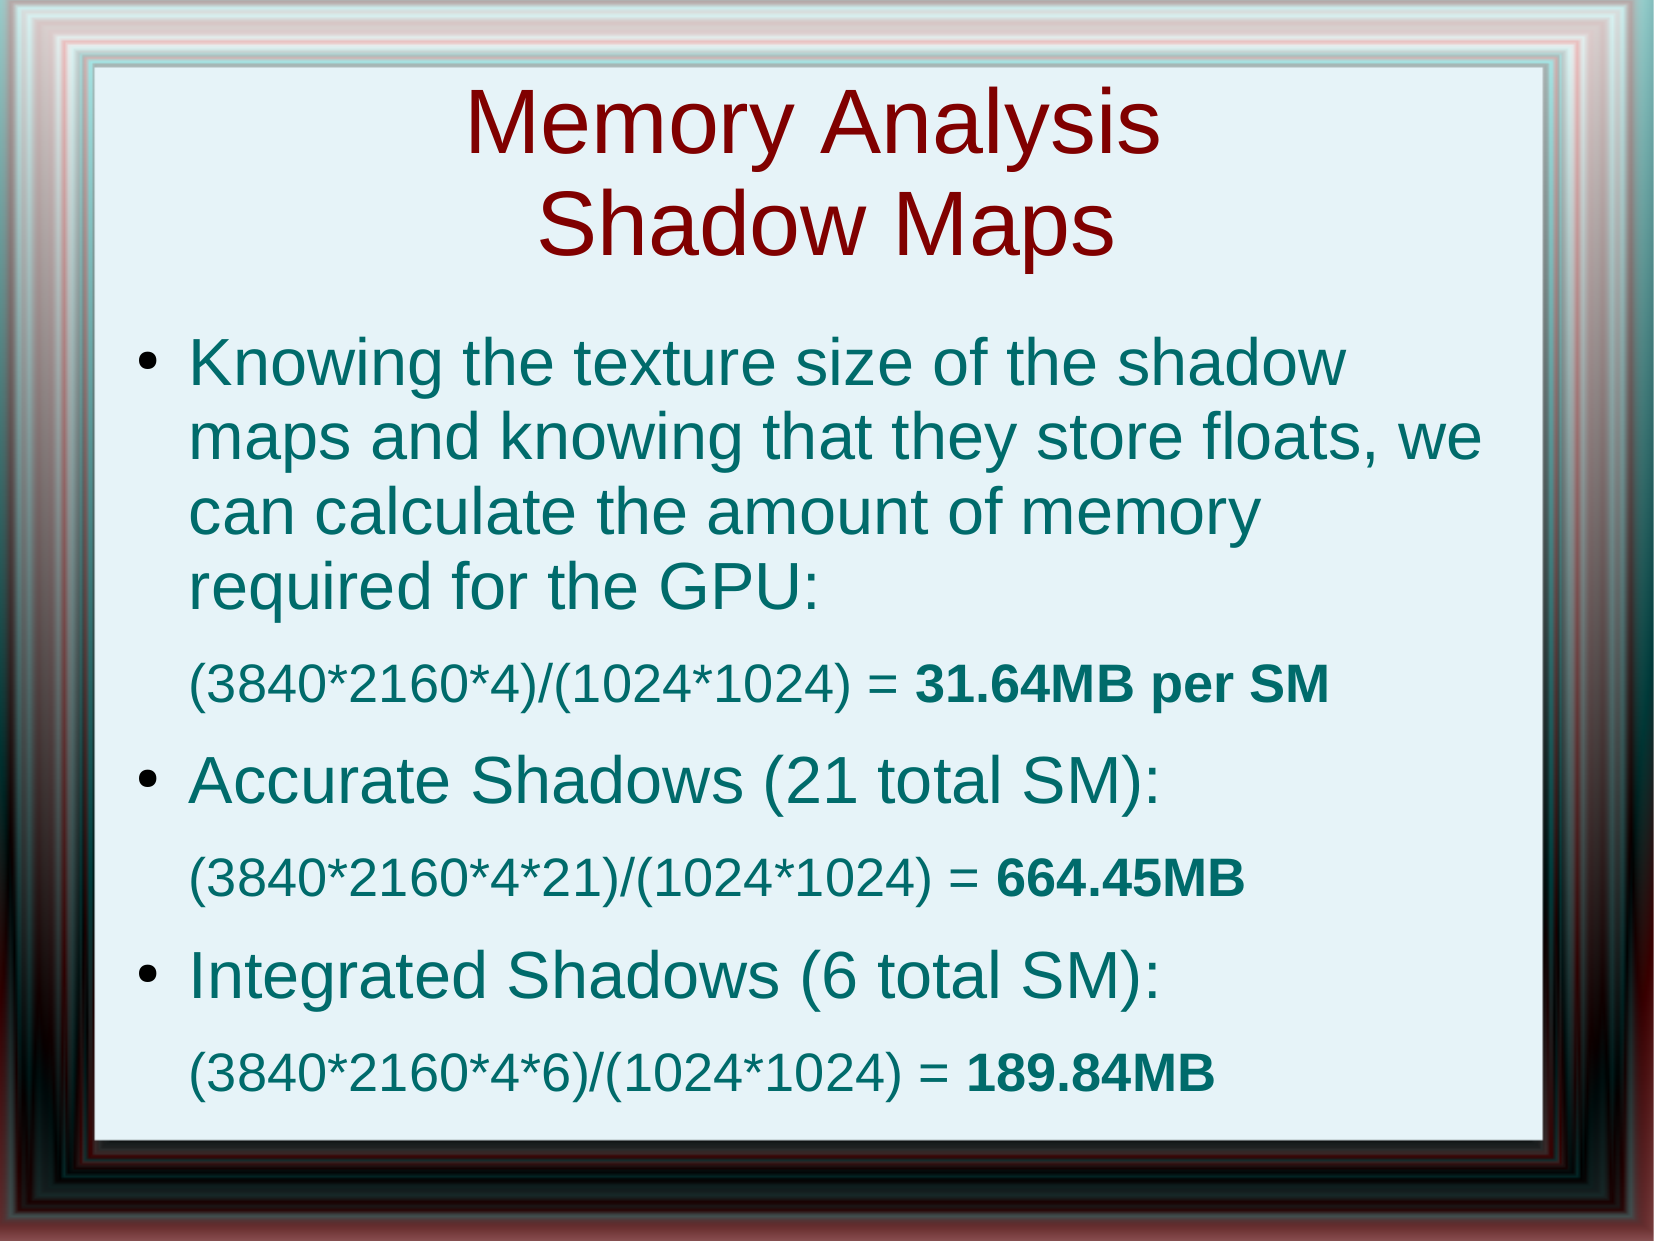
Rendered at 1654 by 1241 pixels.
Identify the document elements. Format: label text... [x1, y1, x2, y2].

title Memory Analysis Shadow Maps [118, 70, 1536, 276]
list Knowing the texture size of the shadow maps and knowing that they store floats, we can calculate the amount of memory required for the GPU: (3840*2160*4)/(1024*1024) = 31.64MB per SM Accurate Shadows (21 total SM): (3840*2160*4*21)/(1024*1024) = 664.45MB Integrated Shadows (6 total SM): (3840*2160*4*6)/(1024*1024) = 189.84MB [118, 324, 1506, 1108]
picture [0, 0, 1654, 1241]
